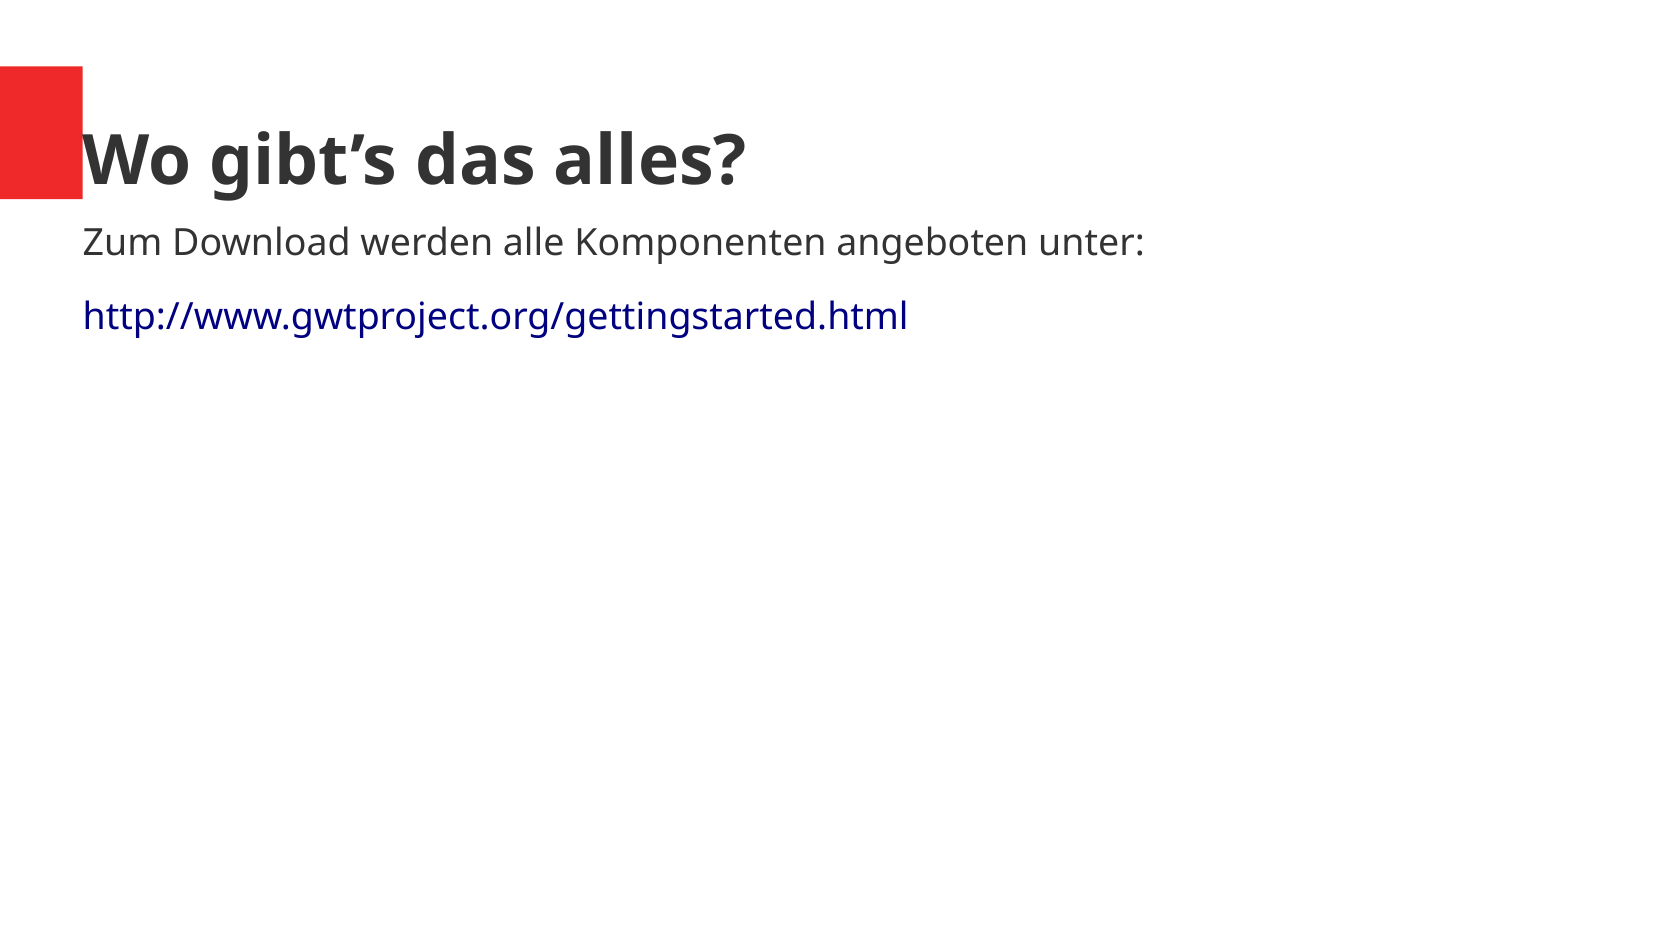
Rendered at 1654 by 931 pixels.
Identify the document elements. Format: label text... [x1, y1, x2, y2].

list Zum Download werden alle Komponenten angeboten unter: http://www.gwtproject.org/gettingstarted.html [82, 217, 1571, 430]
title Wo gibt’s das alles? [82, 33, 1571, 196]
